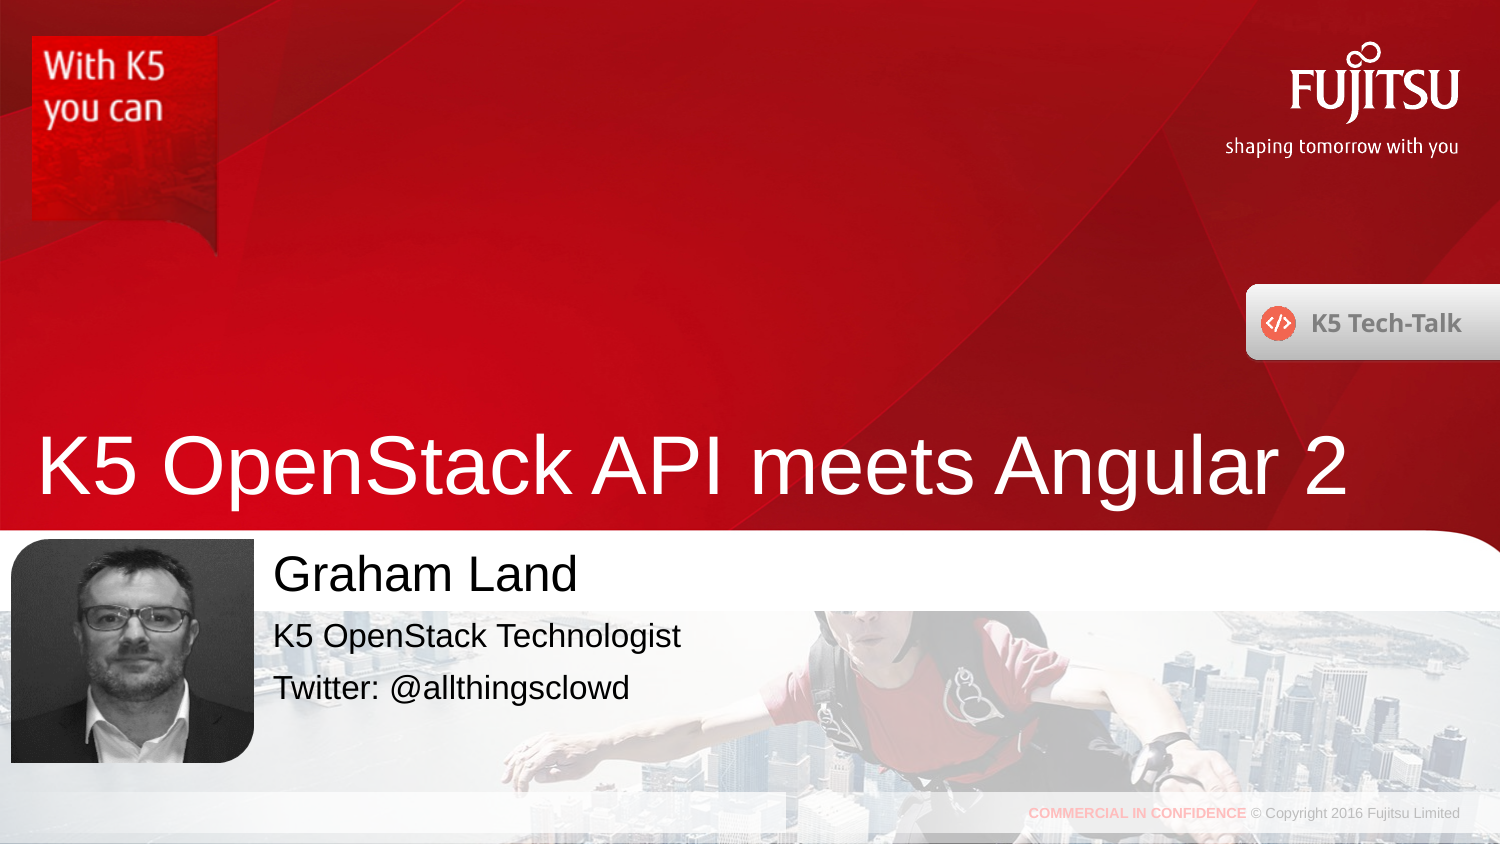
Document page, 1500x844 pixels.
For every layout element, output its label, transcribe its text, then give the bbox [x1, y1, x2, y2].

list K5 OpenStack API meets Angular 2 [36, 409, 1363, 511]
picture [1260, 305, 1296, 341]
text_box [1250, 357, 1500, 361]
picture [0, 0, 1500, 763]
list Graham Land K5 OpenStack Technologist Twitter: @allthingsclowd [272, 541, 1127, 741]
text_box K5 Tech-Talk [1249, 288, 1500, 357]
text_box [1249, 284, 1500, 288]
